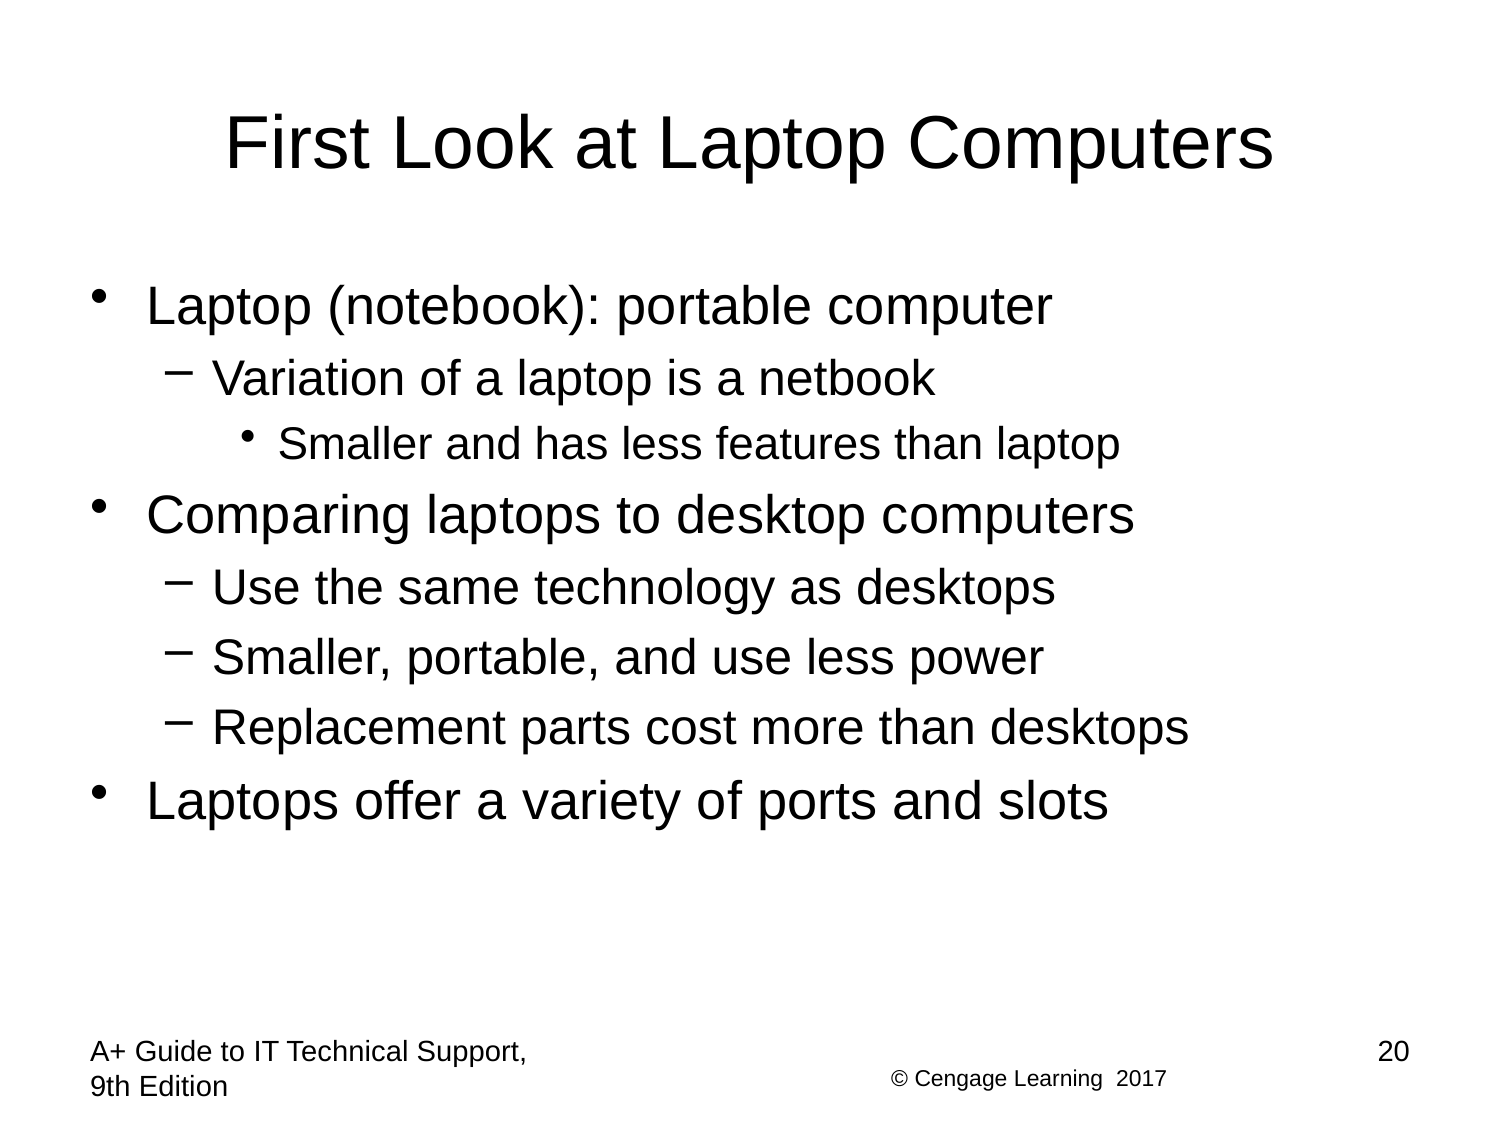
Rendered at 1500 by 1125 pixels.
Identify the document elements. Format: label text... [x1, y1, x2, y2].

footer A+ Guide to IT Technical Support, 9th Edition [75, 1024, 588, 1103]
list Laptop (notebook): portable computer Variation of a laptop is a netbook Smaller and has less features than laptop Comparing laptops to desktop computers Use the same technology as desktops Smaller, portable, and use less power Replacement parts cost more than desktops Laptops offer a variety of ports and slots [75, 262, 1425, 1005]
slide_number <number> [1312, 1024, 1425, 1103]
title First Look at Laptop Computers [75, 45, 1425, 233]
